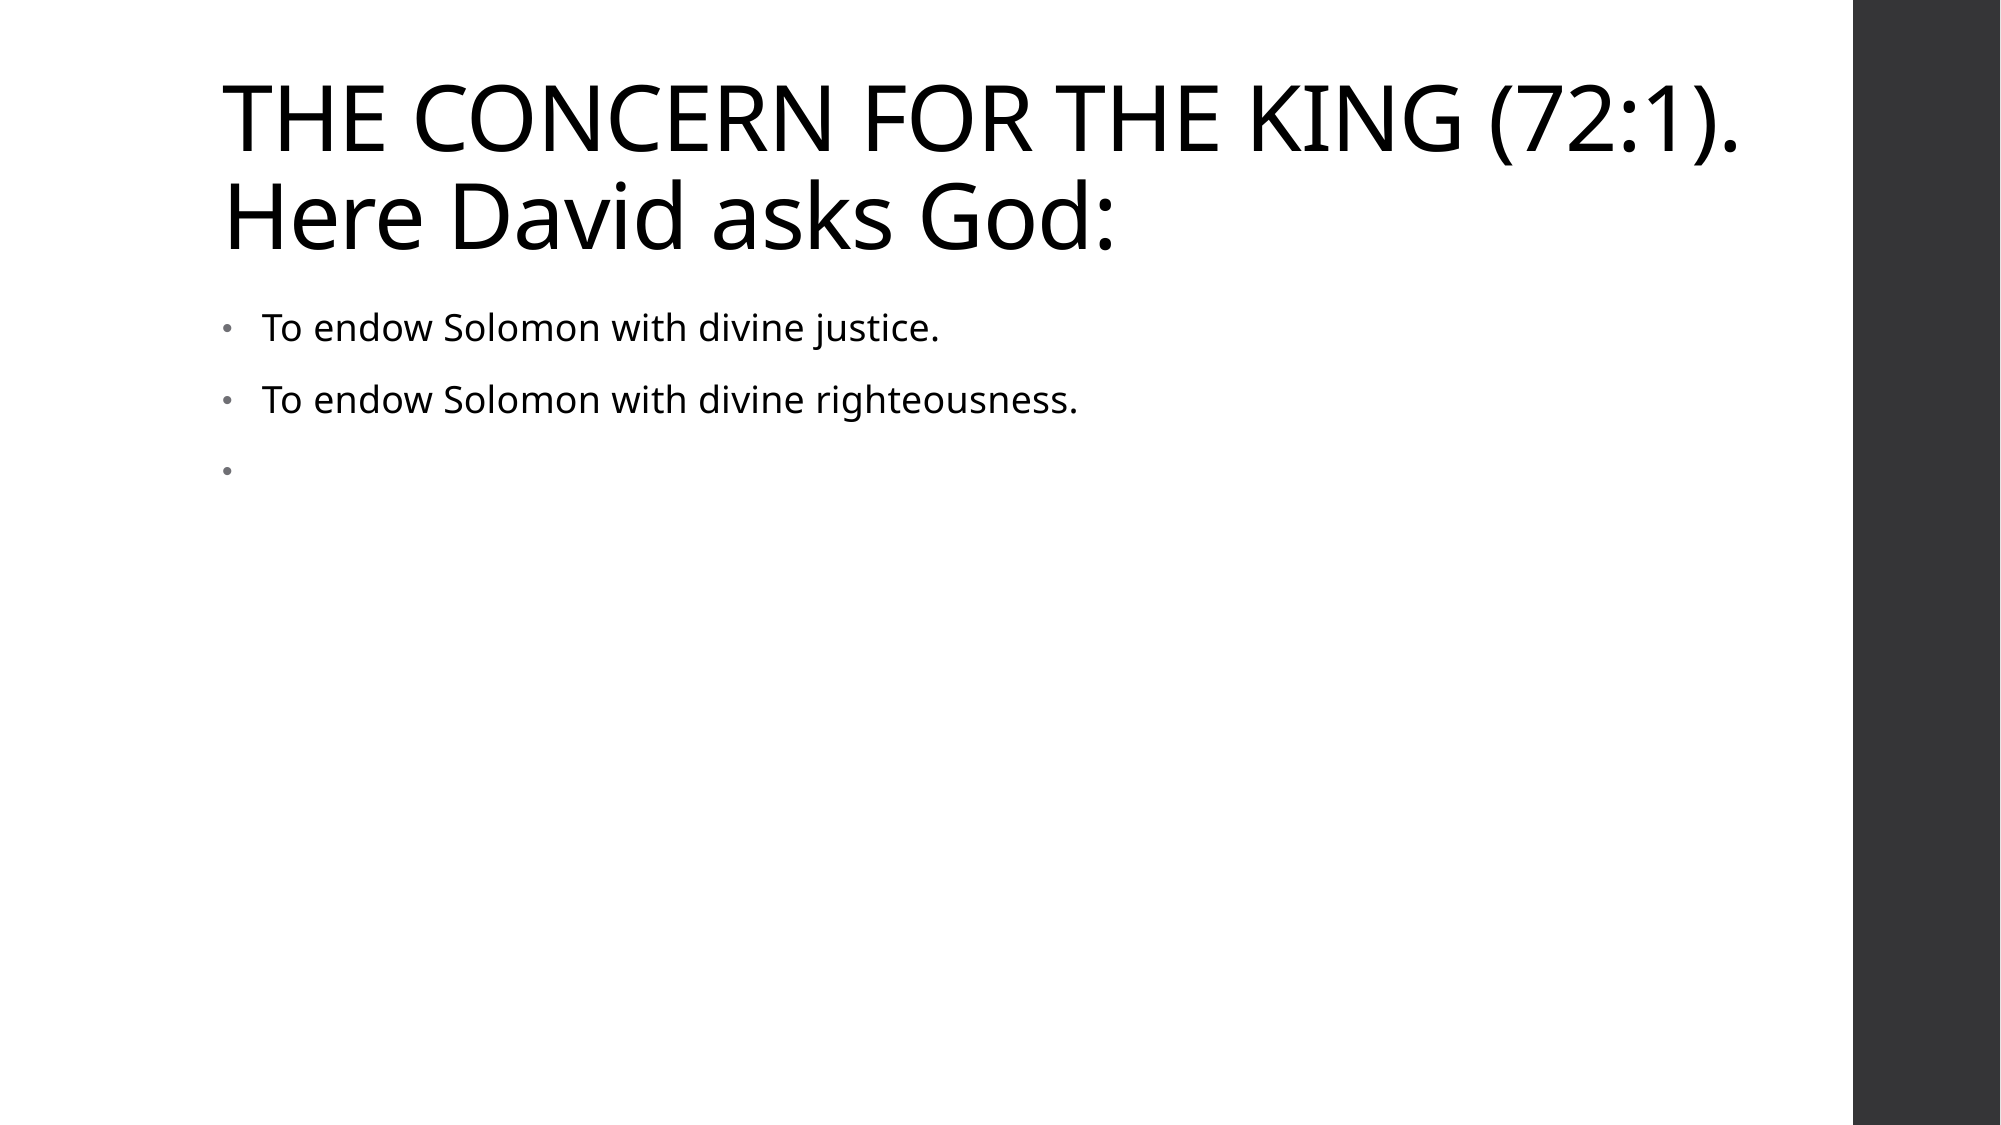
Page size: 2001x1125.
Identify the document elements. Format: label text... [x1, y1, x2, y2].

title THE CONCERN FOR THE KING (72:1). Here David asks God: [206, 60, 1797, 278]
list To endow Solomon with divine justice. To endow Solomon with divine righteousness. [206, 299, 1617, 1014]
